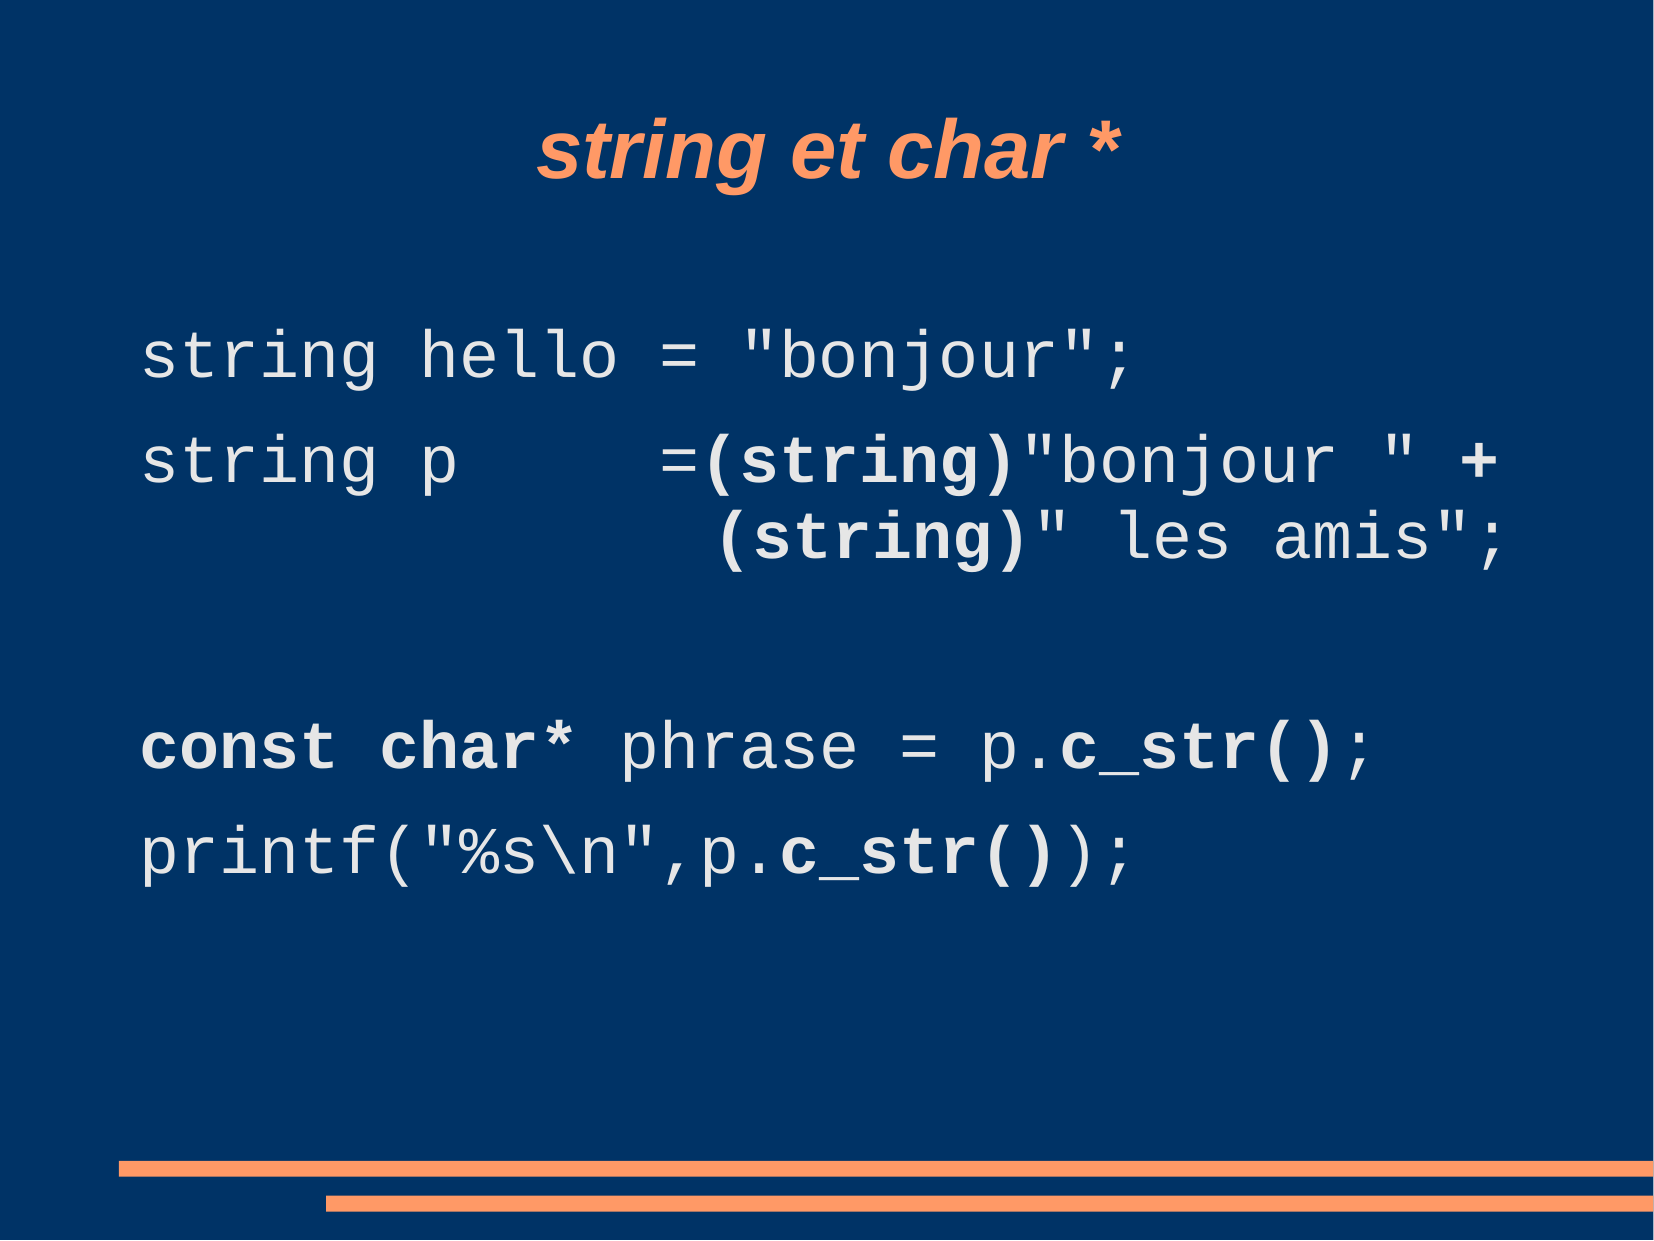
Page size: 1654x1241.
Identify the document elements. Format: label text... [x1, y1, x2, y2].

list string hello = "bonjour"; string p =(string)"bonjour " + (string)" les amis"; const char* phrase = p.c_str(); printf("%s\n",p.c_str()); [121, 322, 1561, 1132]
title string et char * [121, 46, 1534, 254]
